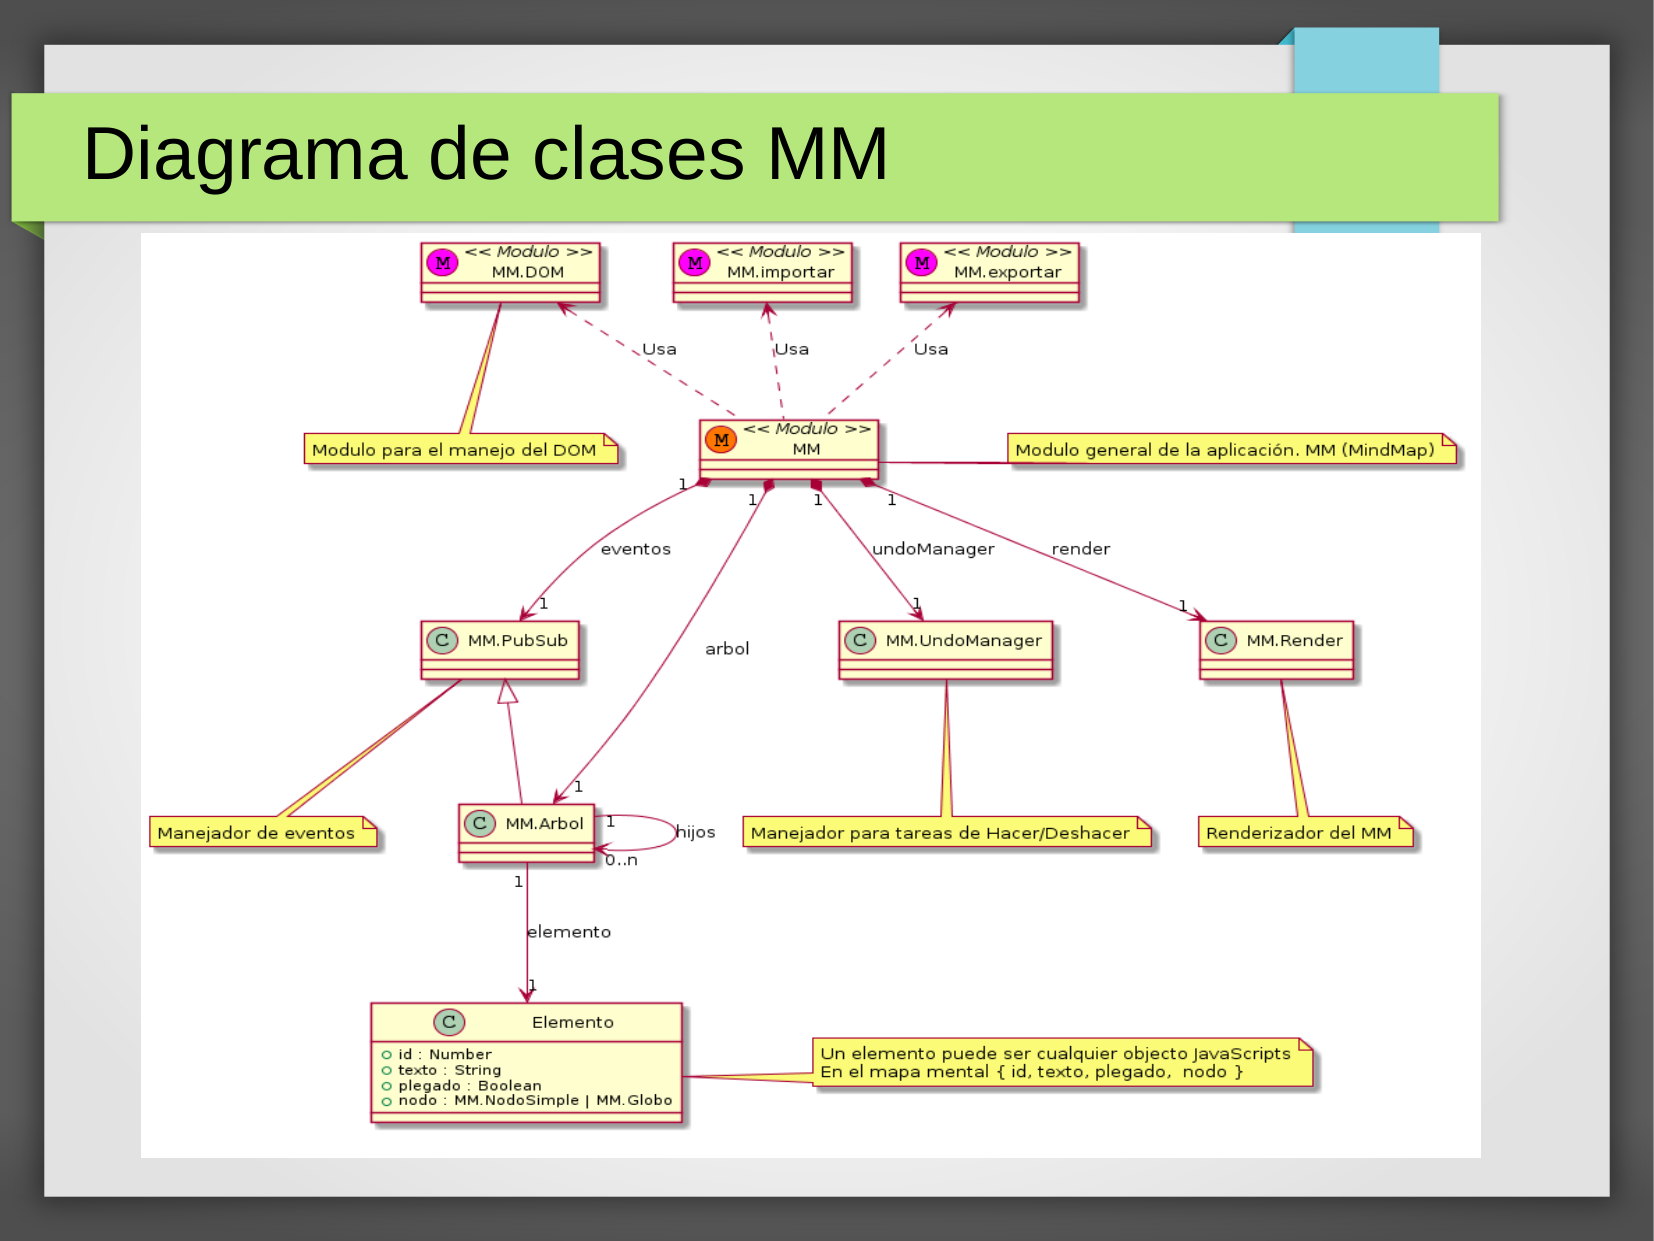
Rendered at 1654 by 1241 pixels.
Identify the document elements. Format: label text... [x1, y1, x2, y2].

picture [0, 0, 1654, 1241]
title Diagrama de clases MM [82, 94, 1264, 213]
